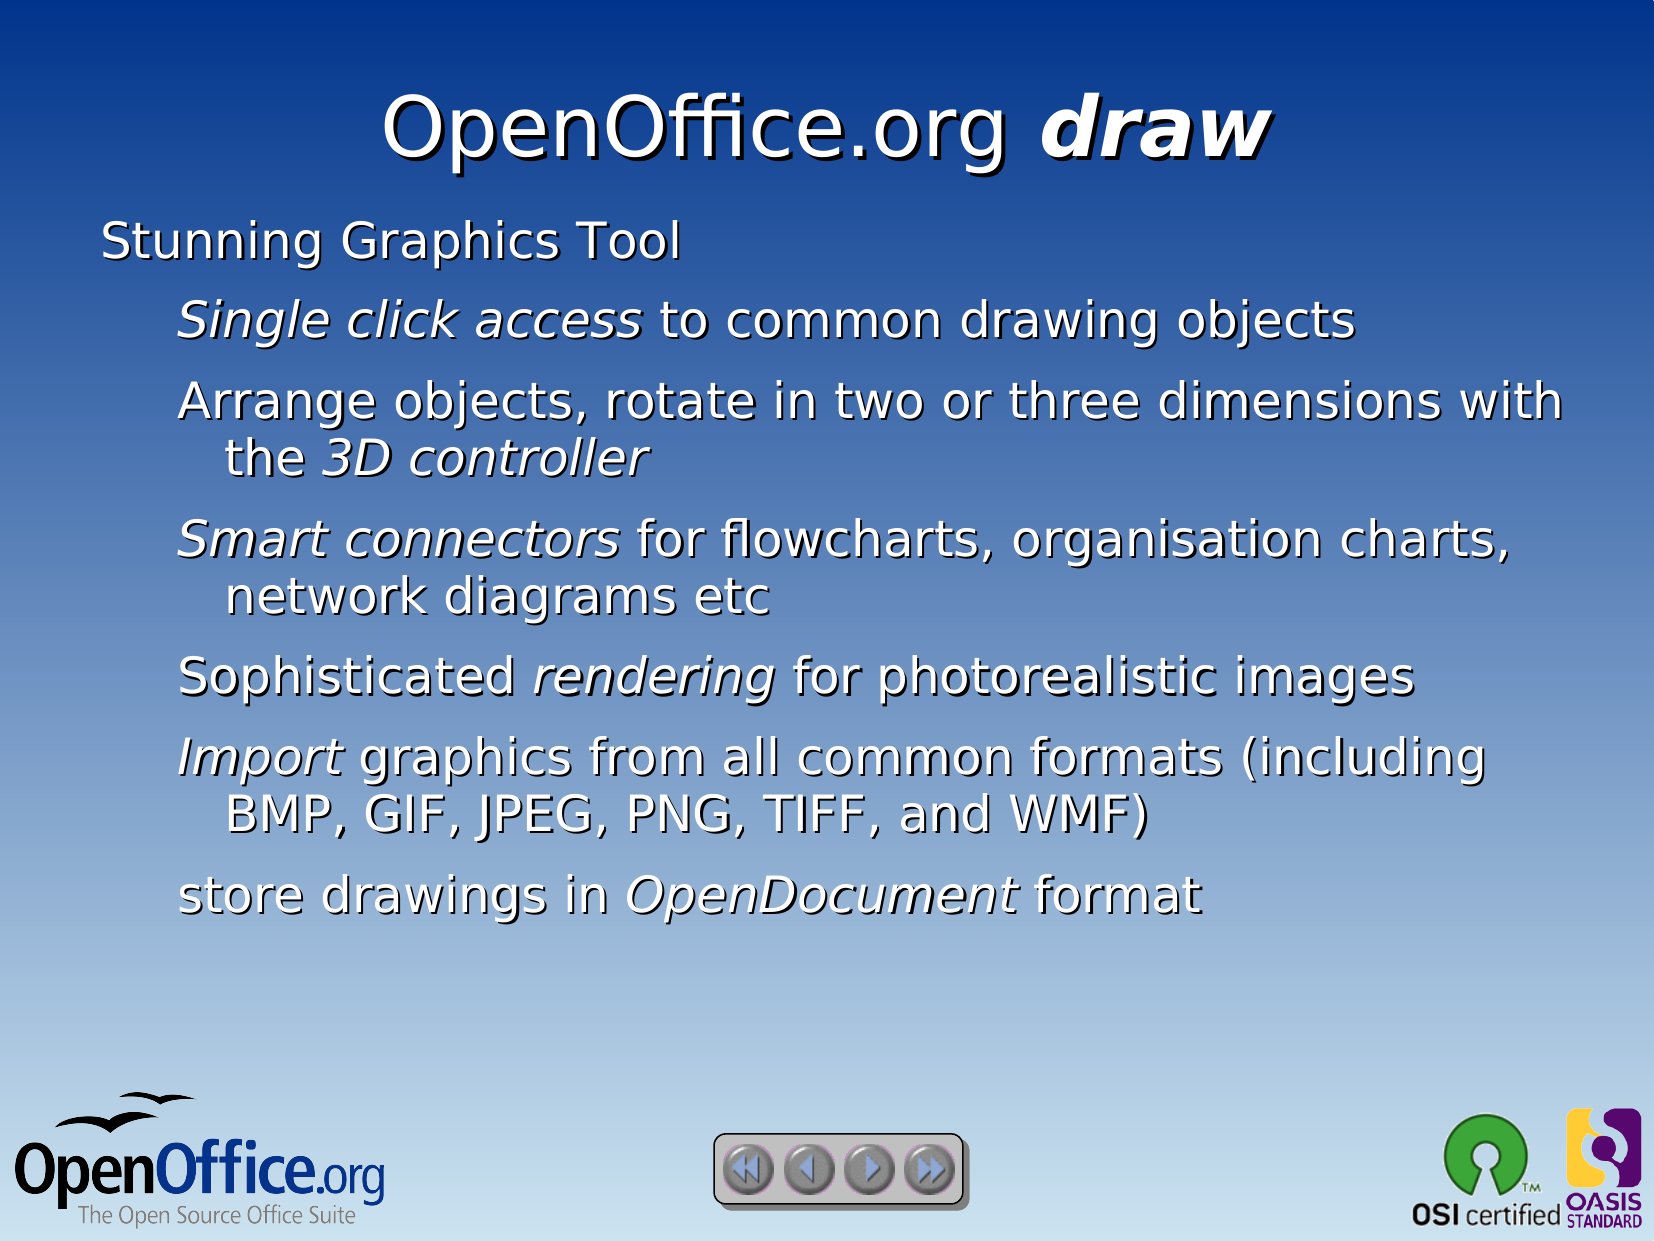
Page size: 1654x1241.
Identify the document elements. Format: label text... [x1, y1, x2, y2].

list Stunning Graphics Tool Single click access to common drawing objects Arrange objects, rotate in two or three dimensions with the 3D controller Smart connectors for flowcharts, organisation charts, network diagrams etc Sophisticated rendering for photorealistic images Import graphics from all common formats (including BMP, GIF, JPEG, PNG, TIFF, and WMF) store drawings in OpenDocument format [82, 212, 1571, 1055]
picture [844, 1144, 895, 1195]
picture [784, 1144, 835, 1195]
picture [15, 1092, 384, 1229]
picture [723, 1144, 774, 1195]
picture [904, 1144, 955, 1195]
text_box [714, 1133, 963, 1204]
picture [1405, 1102, 1654, 1238]
title OpenOffice.org draw [82, 56, 1571, 200]
